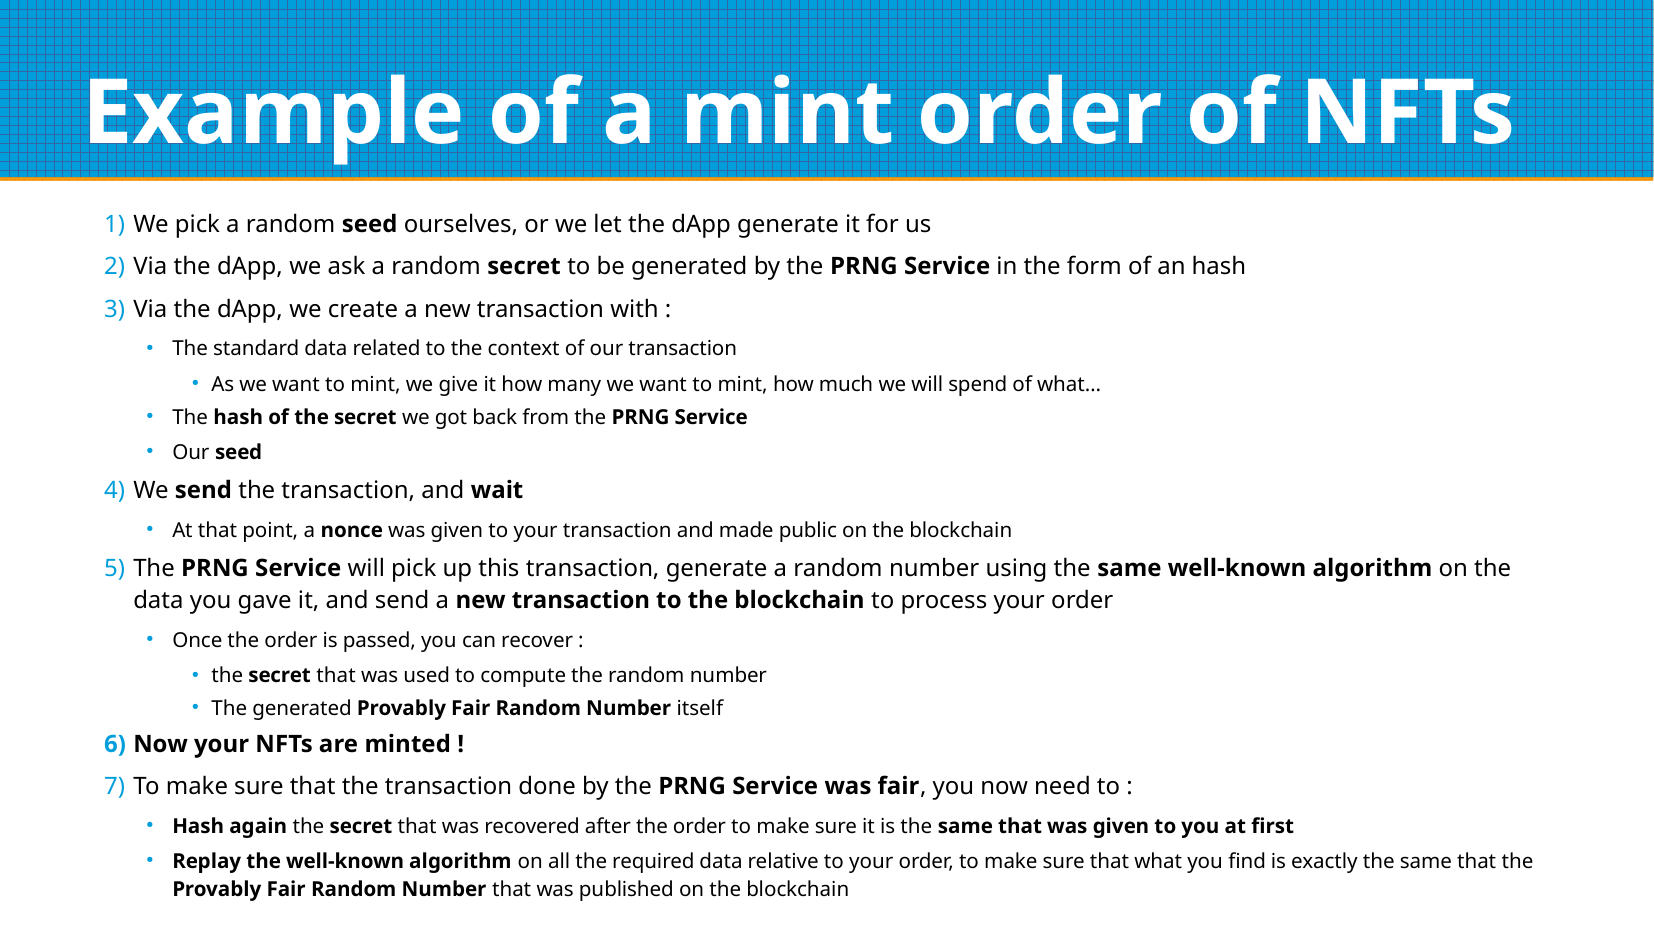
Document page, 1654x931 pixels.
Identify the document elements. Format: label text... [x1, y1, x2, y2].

title Example of a mint order of NFTs [82, 14, 1571, 171]
list We pick a random seed ourselves, or we let the dApp generate it for us Via the dApp, we ask a random secret to be generated by the PRNG Service in the form of an hash Via the dApp, we create a new transaction with : The standard data related to the context of our transaction As we want to mint, we give it how many we want to mint, how much we will spend of what… The hash of the secret we got back from the PRNG Service Our seed We send the transaction, and wait At that point, a nonce was given to your transaction and made public on the blockchain The PRNG Service will pick up this transaction, generate a random number using the same well-known algorithm on the data you gave it, and send a new transaction to the blockchain to process your order Once the order is passed, you can recover : the secret that was used to compute the random number The generated Provably Fair Random Number itself Now your NFTs are minted ! To make sure that the transaction done by the PRNG Service was fair, you now need to : Hash again the secret that was recovered after the order to make sure it is the same that was given to you at first Replay the well-known algorithm on all the required data relative to your order, to make sure that what you find is exactly the same that the Provably Fair Random Number that was published on the blockchain [55, 206, 1536, 916]
